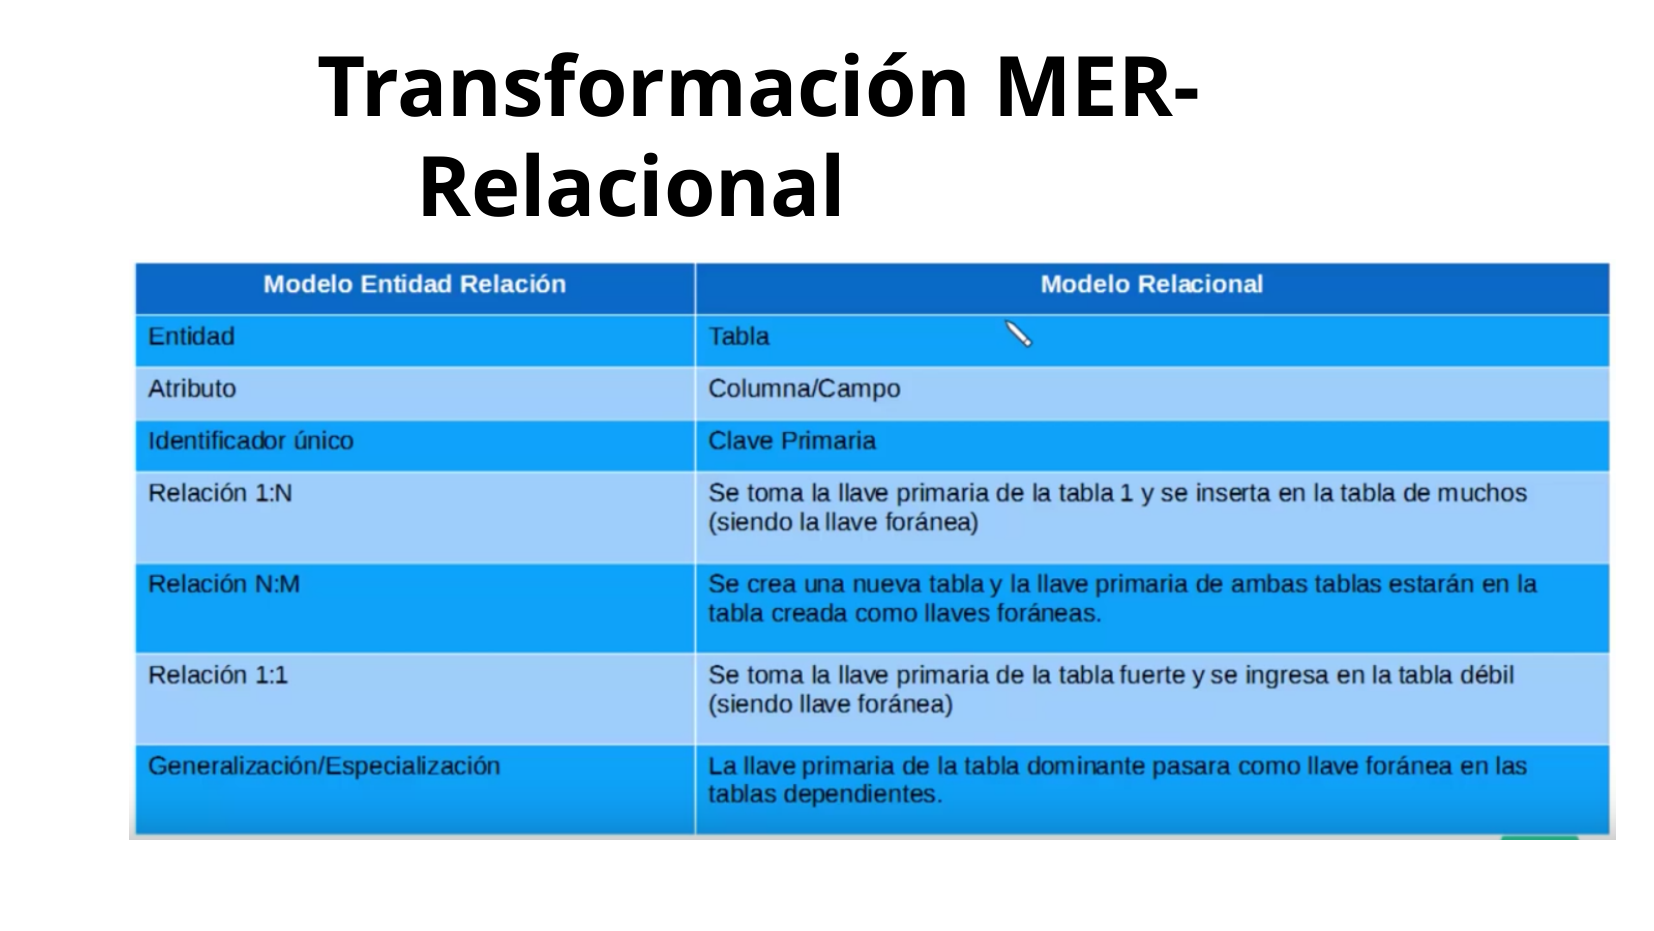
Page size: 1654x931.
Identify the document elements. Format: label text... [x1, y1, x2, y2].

picture [129, 259, 1616, 840]
text_box Transformación MER-Relacional [47, 25, 1630, 768]
